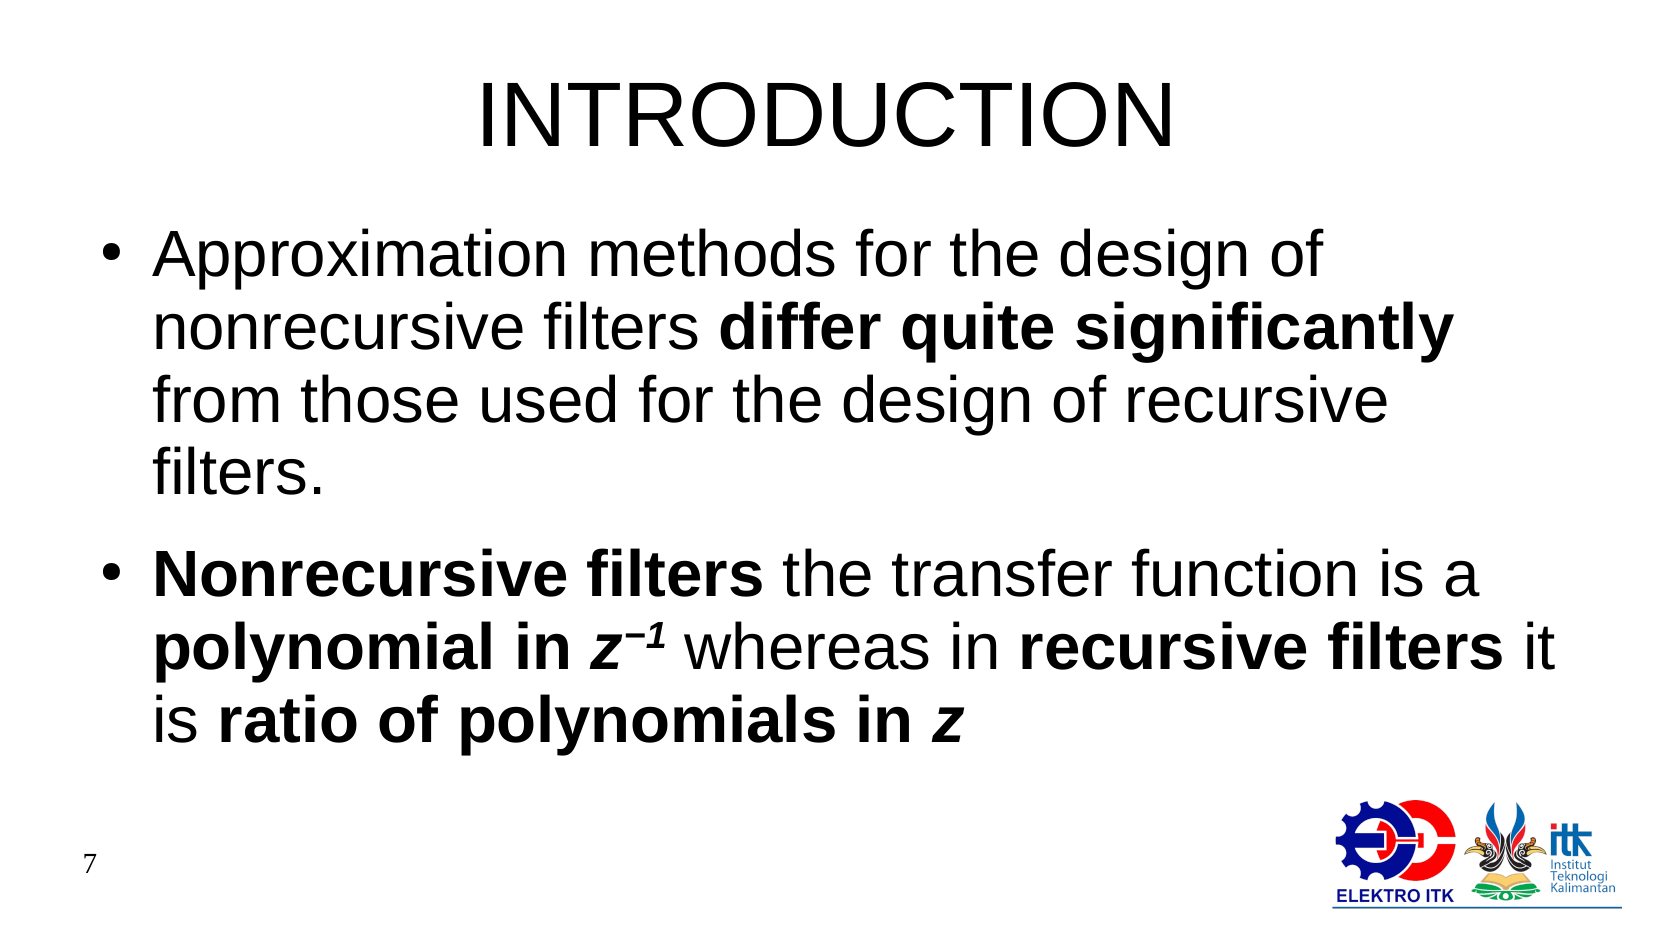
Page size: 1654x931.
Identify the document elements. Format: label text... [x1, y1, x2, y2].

title INTRODUCTION [82, 37, 1571, 193]
list Approximation methods for the design of nonrecursive ﬁlters differ quite signiﬁcantly from those used for the design of recursive ﬁlters. Nonrecursive ﬁlters the transfer function is a polynomial in z−1 whereas in recursive ﬁlters it is ratio of polynomials in z [82, 217, 1571, 758]
picture [1332, 800, 1622, 918]
